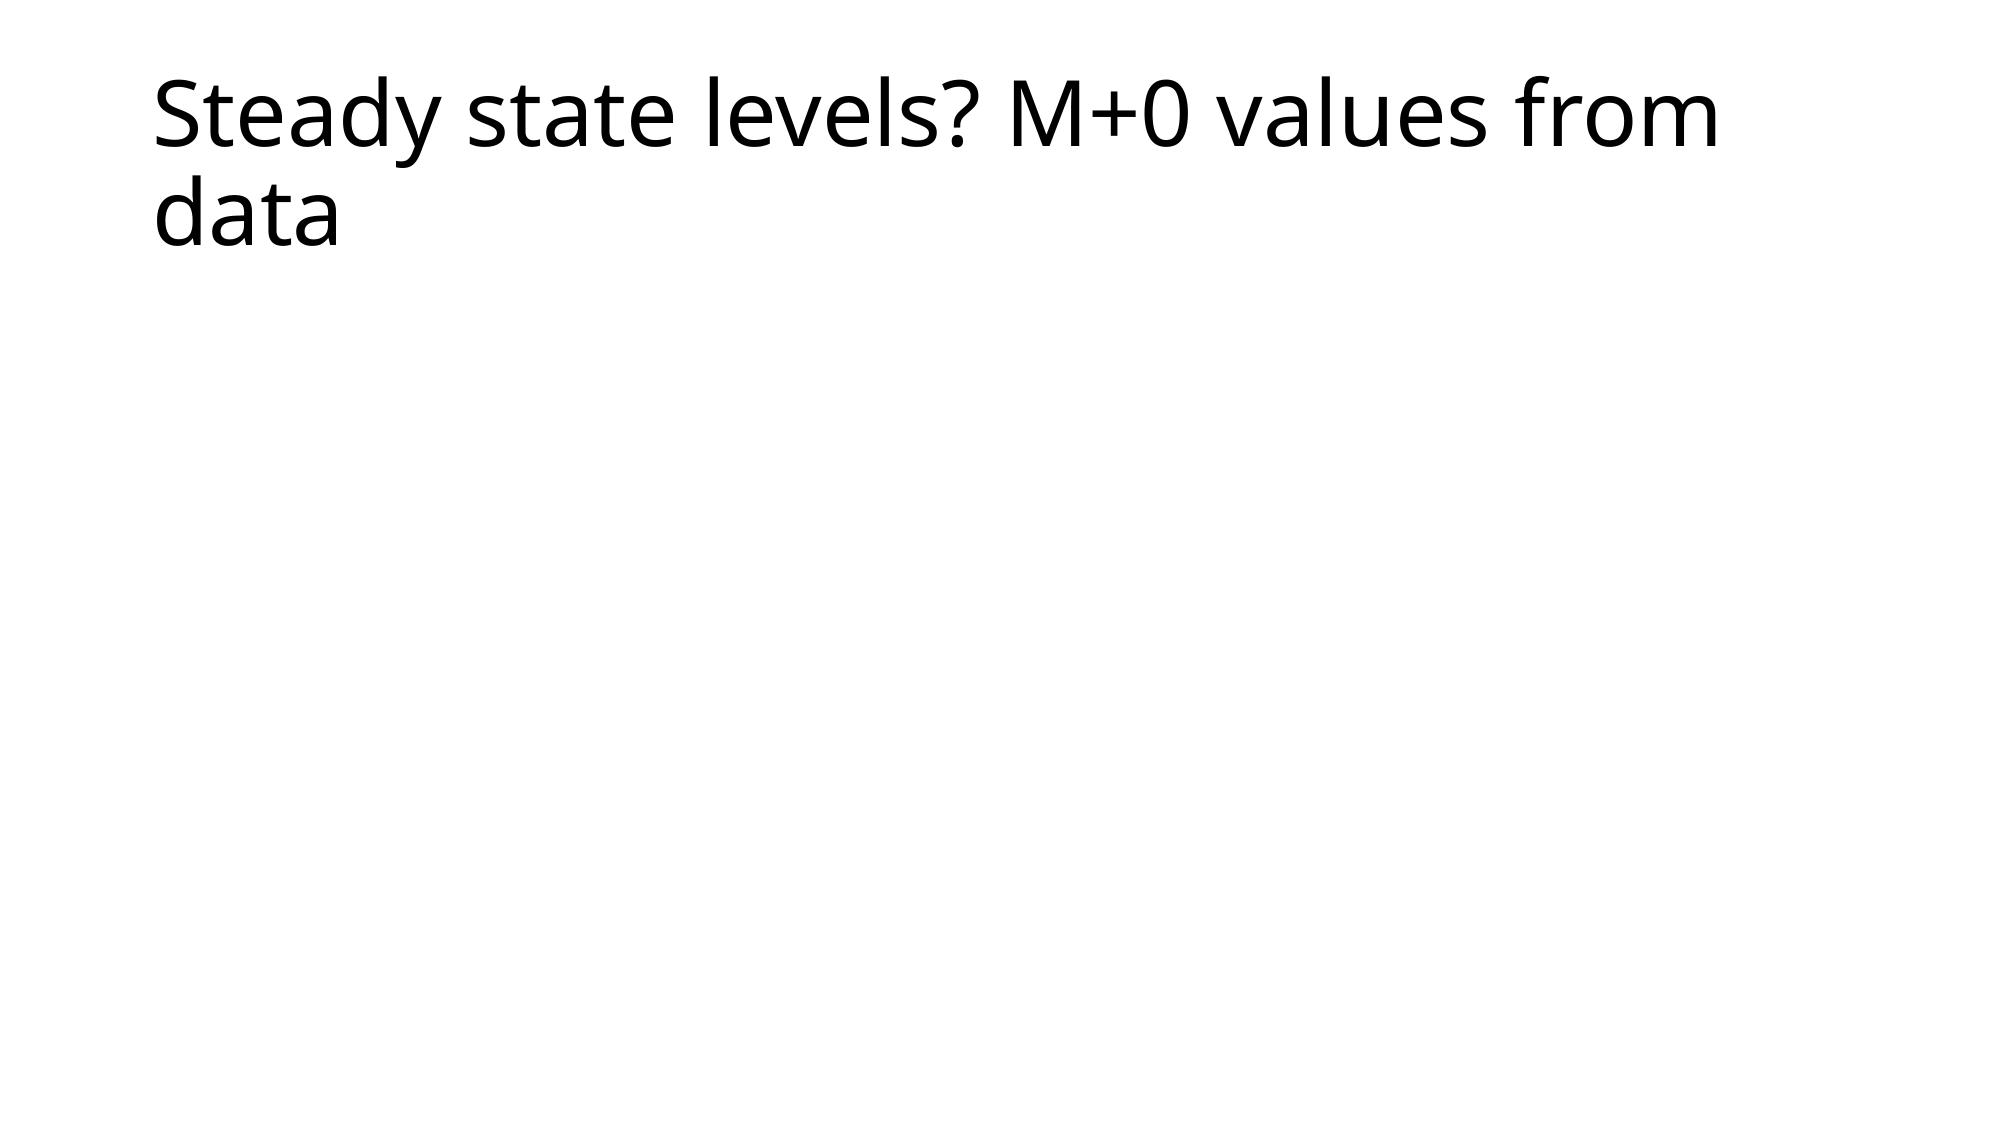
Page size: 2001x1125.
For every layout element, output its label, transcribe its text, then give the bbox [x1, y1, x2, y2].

title Steady state levels? M+0 values from data [137, 59, 1863, 278]
